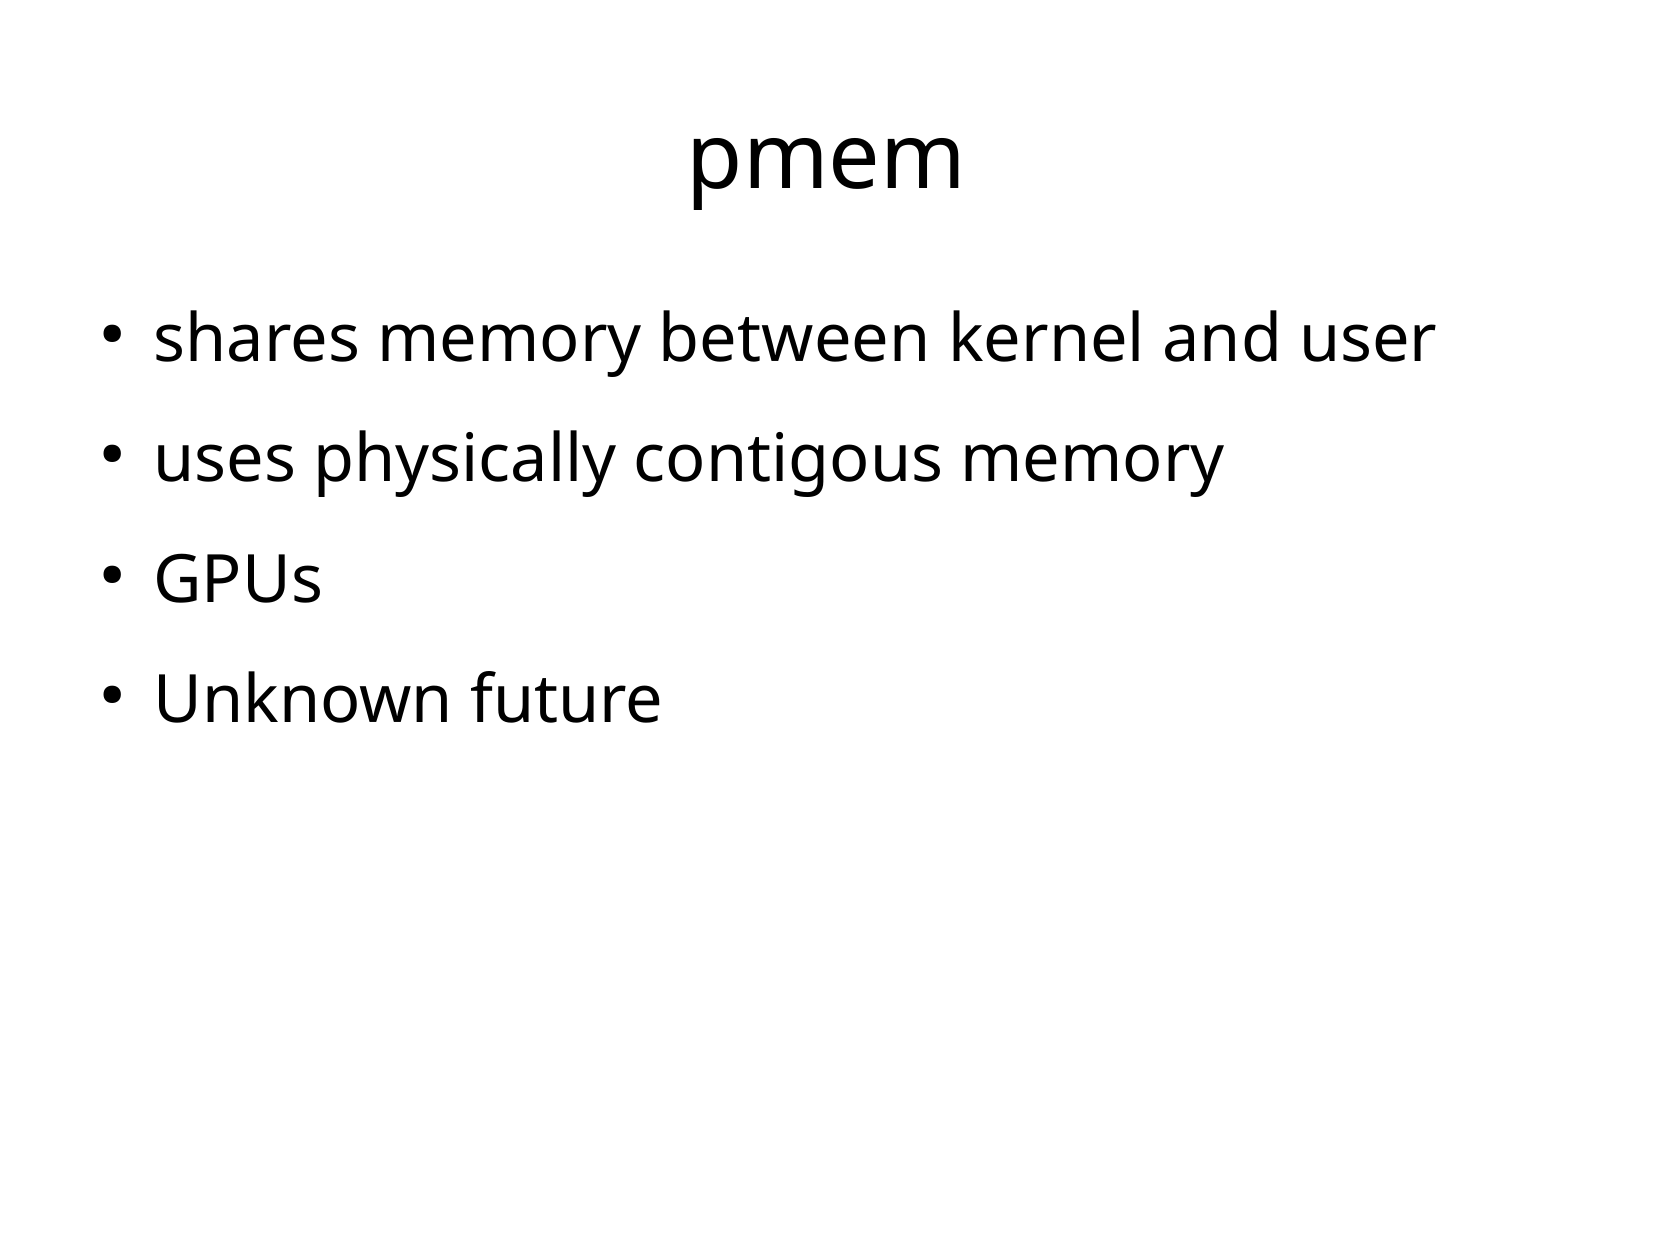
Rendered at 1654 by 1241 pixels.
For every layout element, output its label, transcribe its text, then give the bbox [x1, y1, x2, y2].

list shares memory between kernel and user uses physically contigous memory GPUs Unknown future [82, 290, 1538, 1010]
title pmem [82, 49, 1571, 257]
